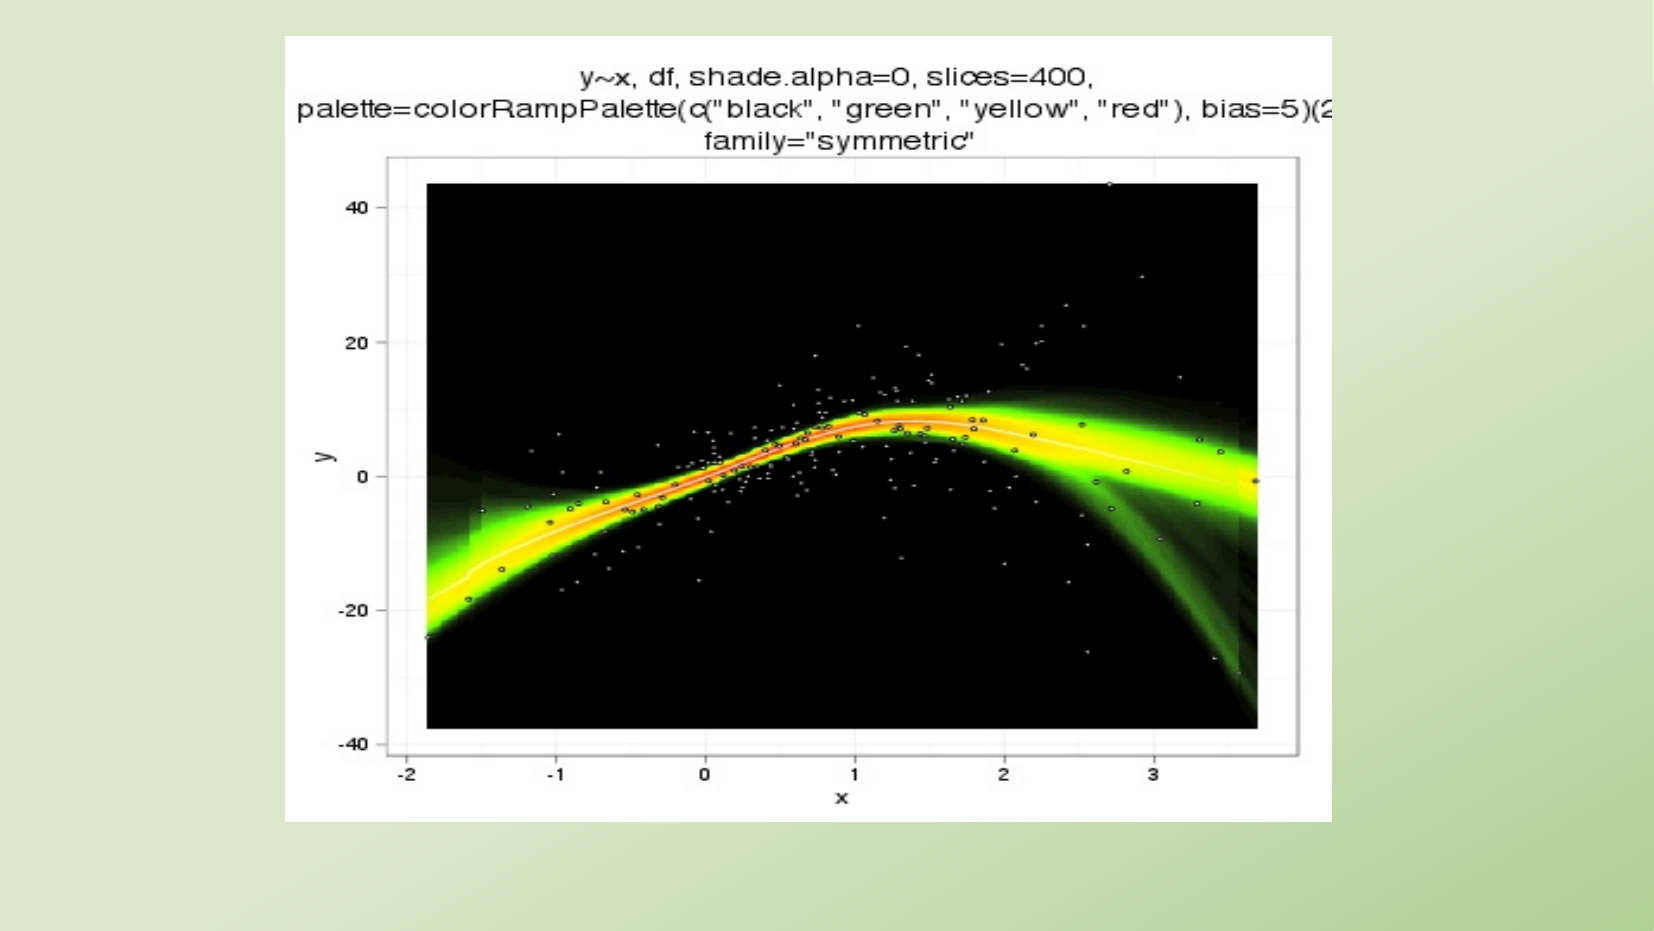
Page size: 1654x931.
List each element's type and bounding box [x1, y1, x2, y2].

picture [285, 36, 1332, 822]
